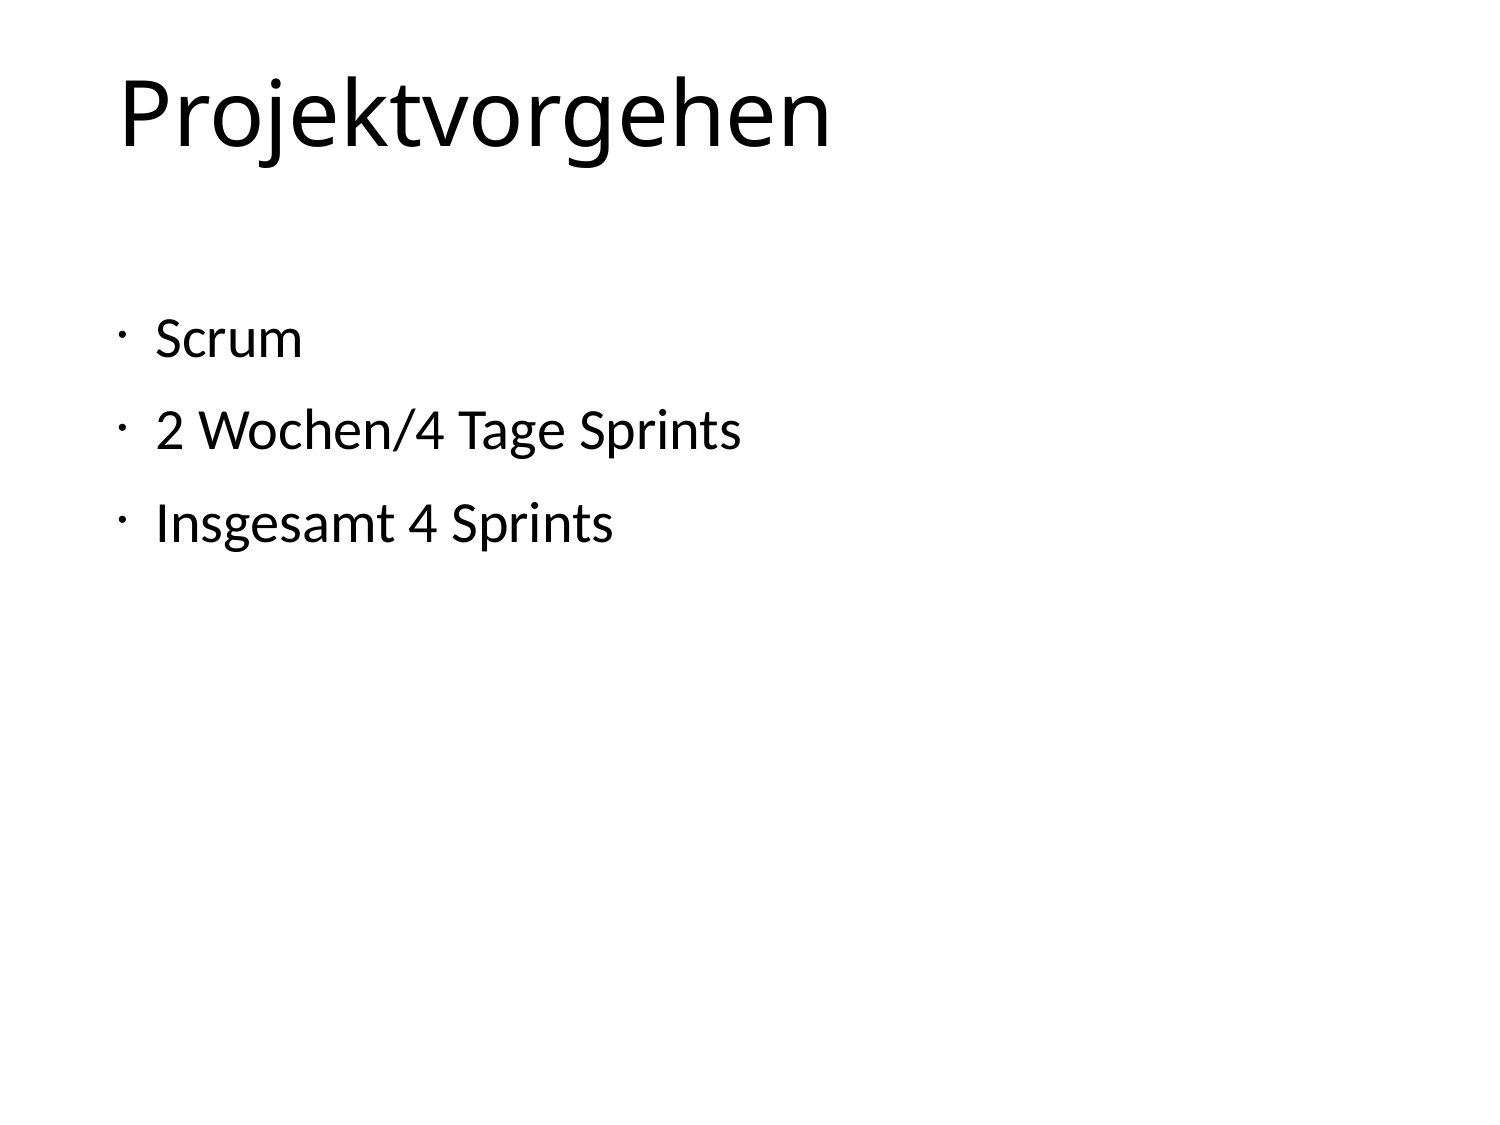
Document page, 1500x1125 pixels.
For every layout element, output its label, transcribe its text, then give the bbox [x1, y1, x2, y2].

title Projektvorgehen [103, 59, 1397, 278]
list Scrum 2 Wochen/4 Tage Sprints Insgesamt 4 Sprints [103, 299, 1397, 1014]
